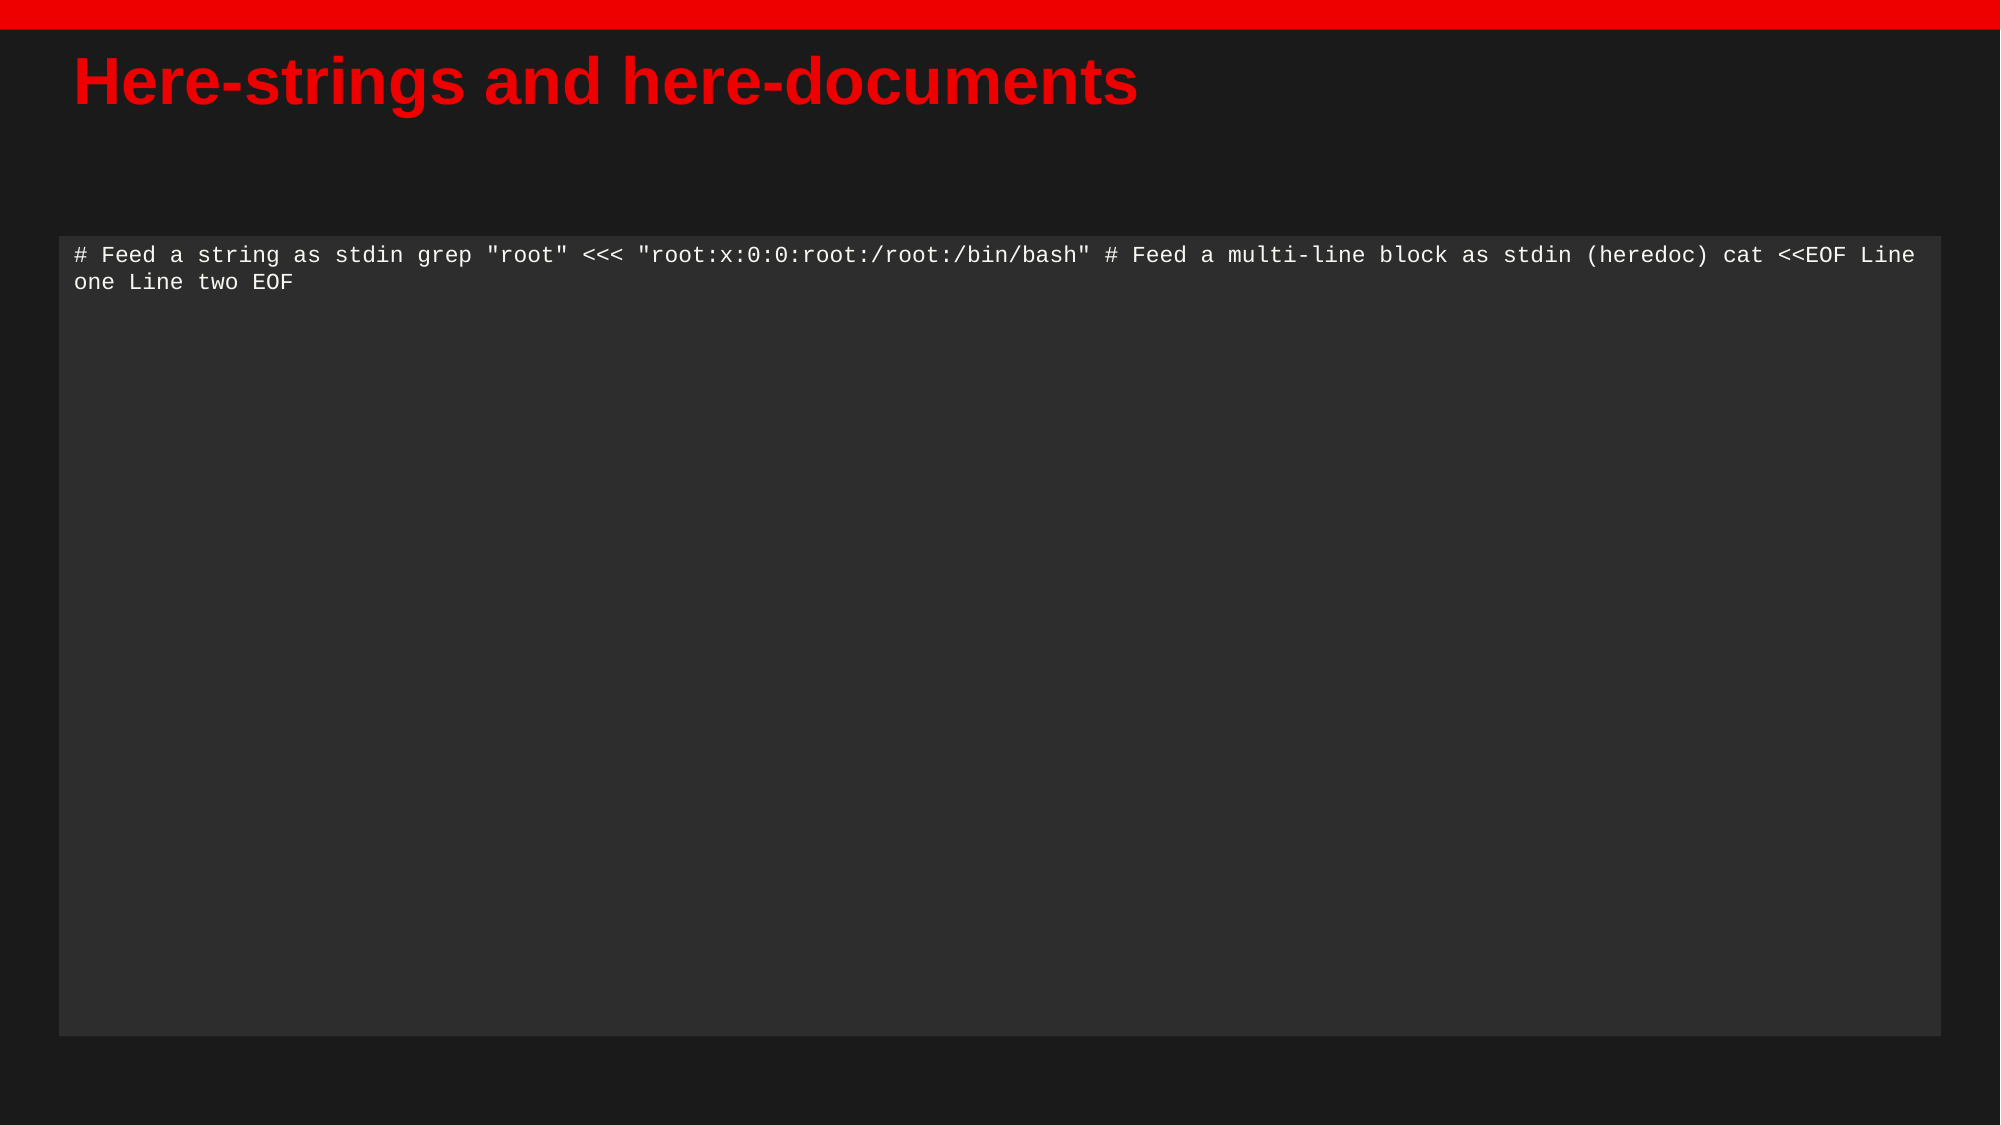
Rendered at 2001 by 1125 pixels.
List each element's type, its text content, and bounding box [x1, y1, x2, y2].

text_box # Feed a string as stdin grep "root" <<< "root:x:0:0:root:/root:/bin/bash" # Feed a multi-line block as stdin (heredoc) cat <<EOF Line one Line two EOF [59, 236, 1942, 1037]
text_box [0, 0, 2001, 30]
text_box Here-strings and here-documents [59, 36, 1942, 208]
